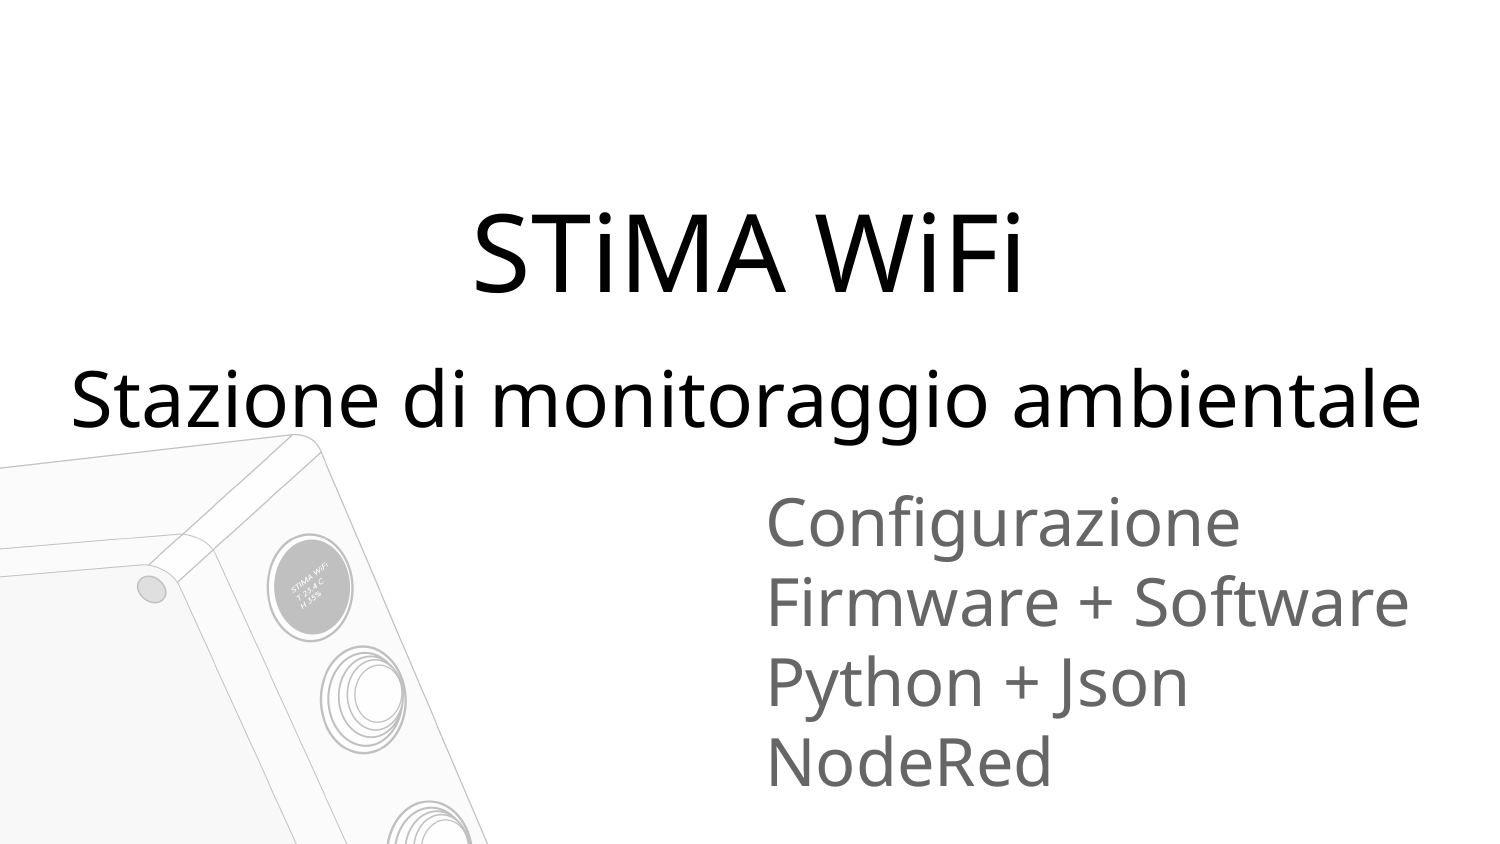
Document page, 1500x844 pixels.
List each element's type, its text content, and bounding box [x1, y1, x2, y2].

text_box Configurazione Firmware + Software Python + Json NodeRed [749, 464, 1448, 815]
title STiMA WiFi [51, 122, 1449, 459]
subtitle Stazione di monitoraggio ambientale [49, 334, 1447, 465]
picture [0, 434, 492, 844]
